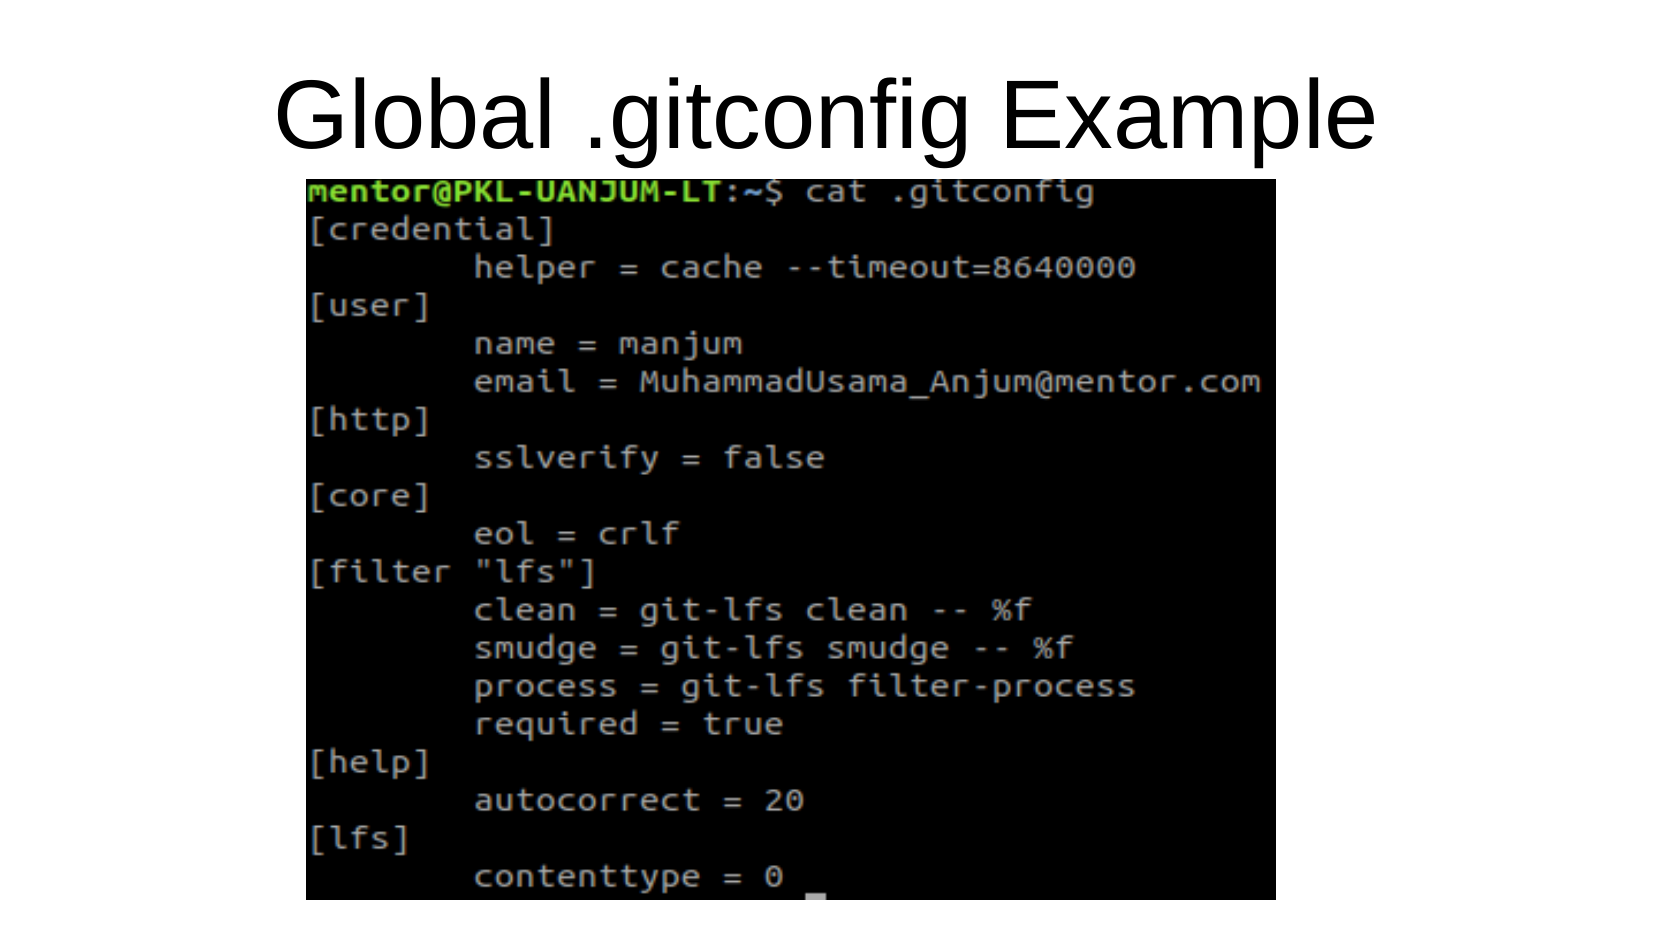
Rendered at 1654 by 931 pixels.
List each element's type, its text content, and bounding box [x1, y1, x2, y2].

picture [306, 179, 1276, 901]
title Global .gitconfig Example [82, 37, 1571, 193]
